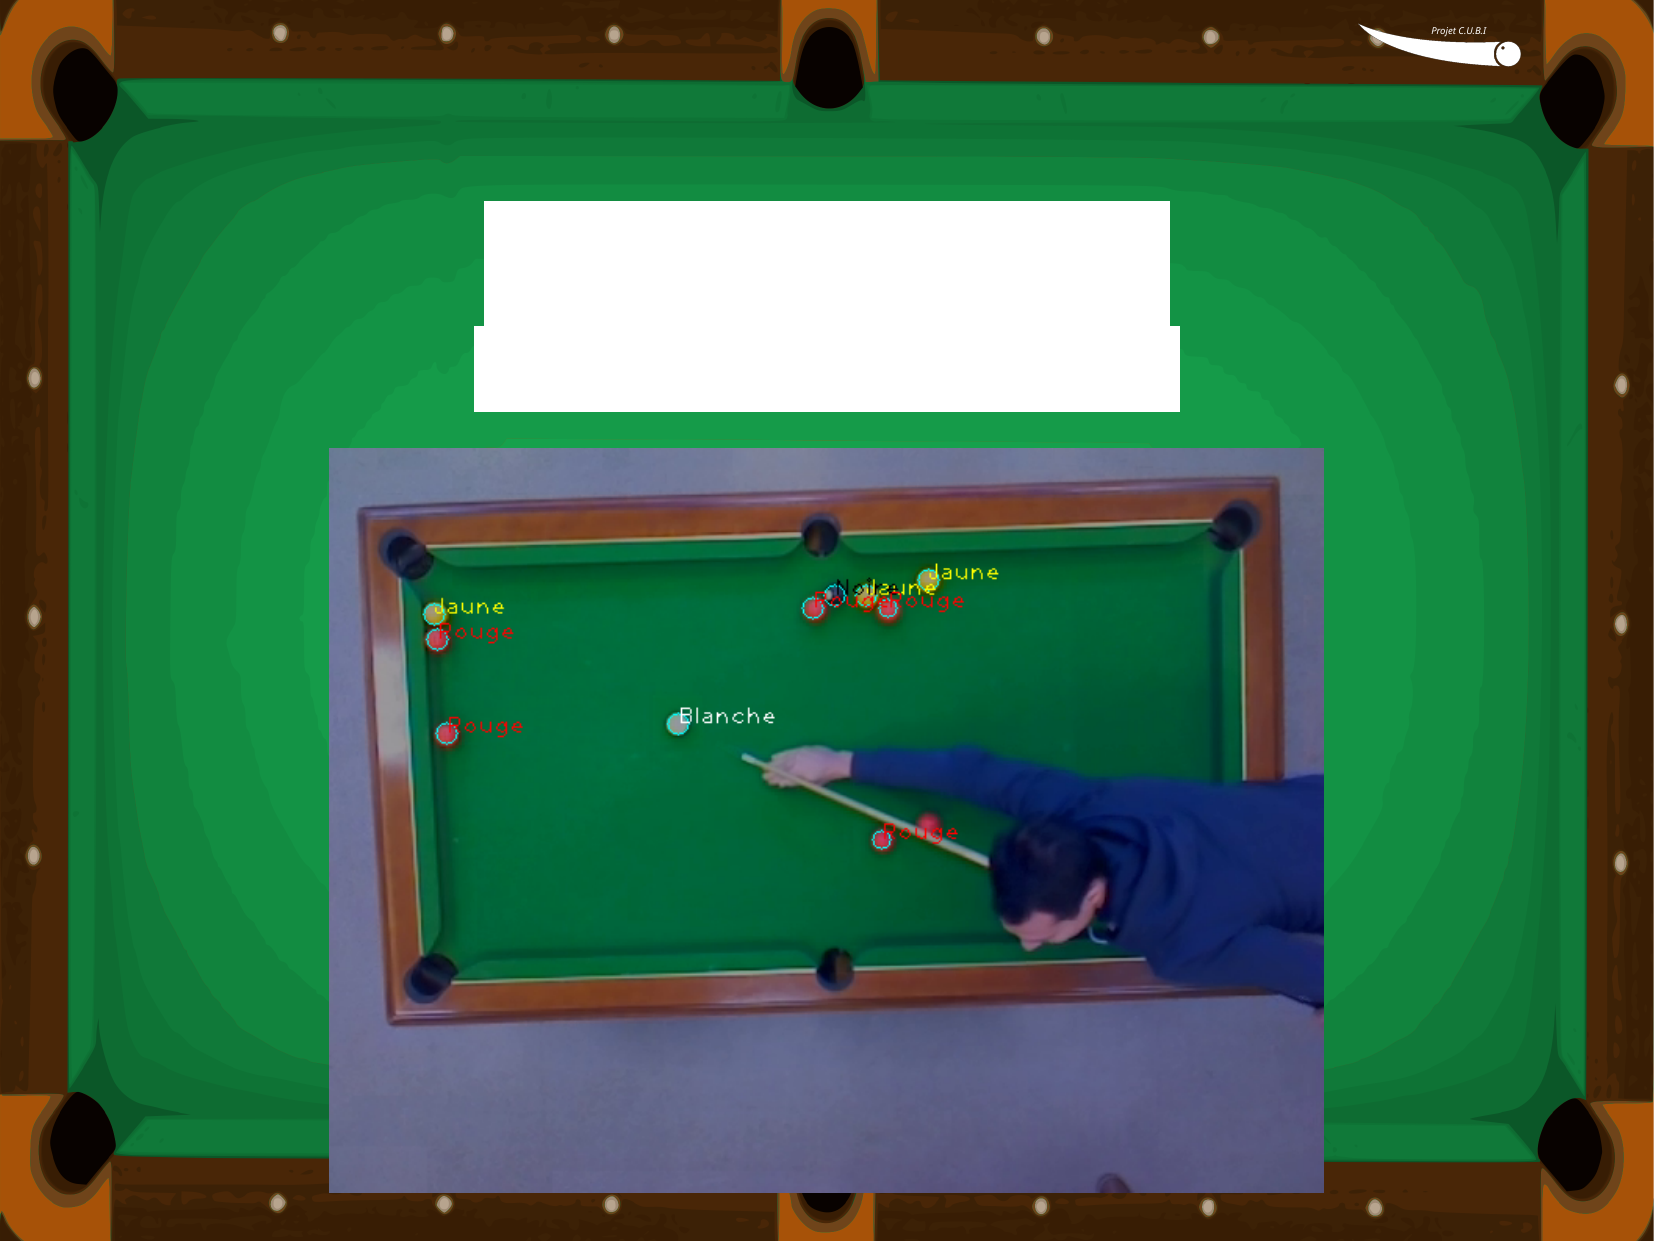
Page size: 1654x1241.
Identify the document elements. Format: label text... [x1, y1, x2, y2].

title Développement Détection des boules (2) [106, 202, 1548, 411]
picture [0, 0, 1654, 1241]
